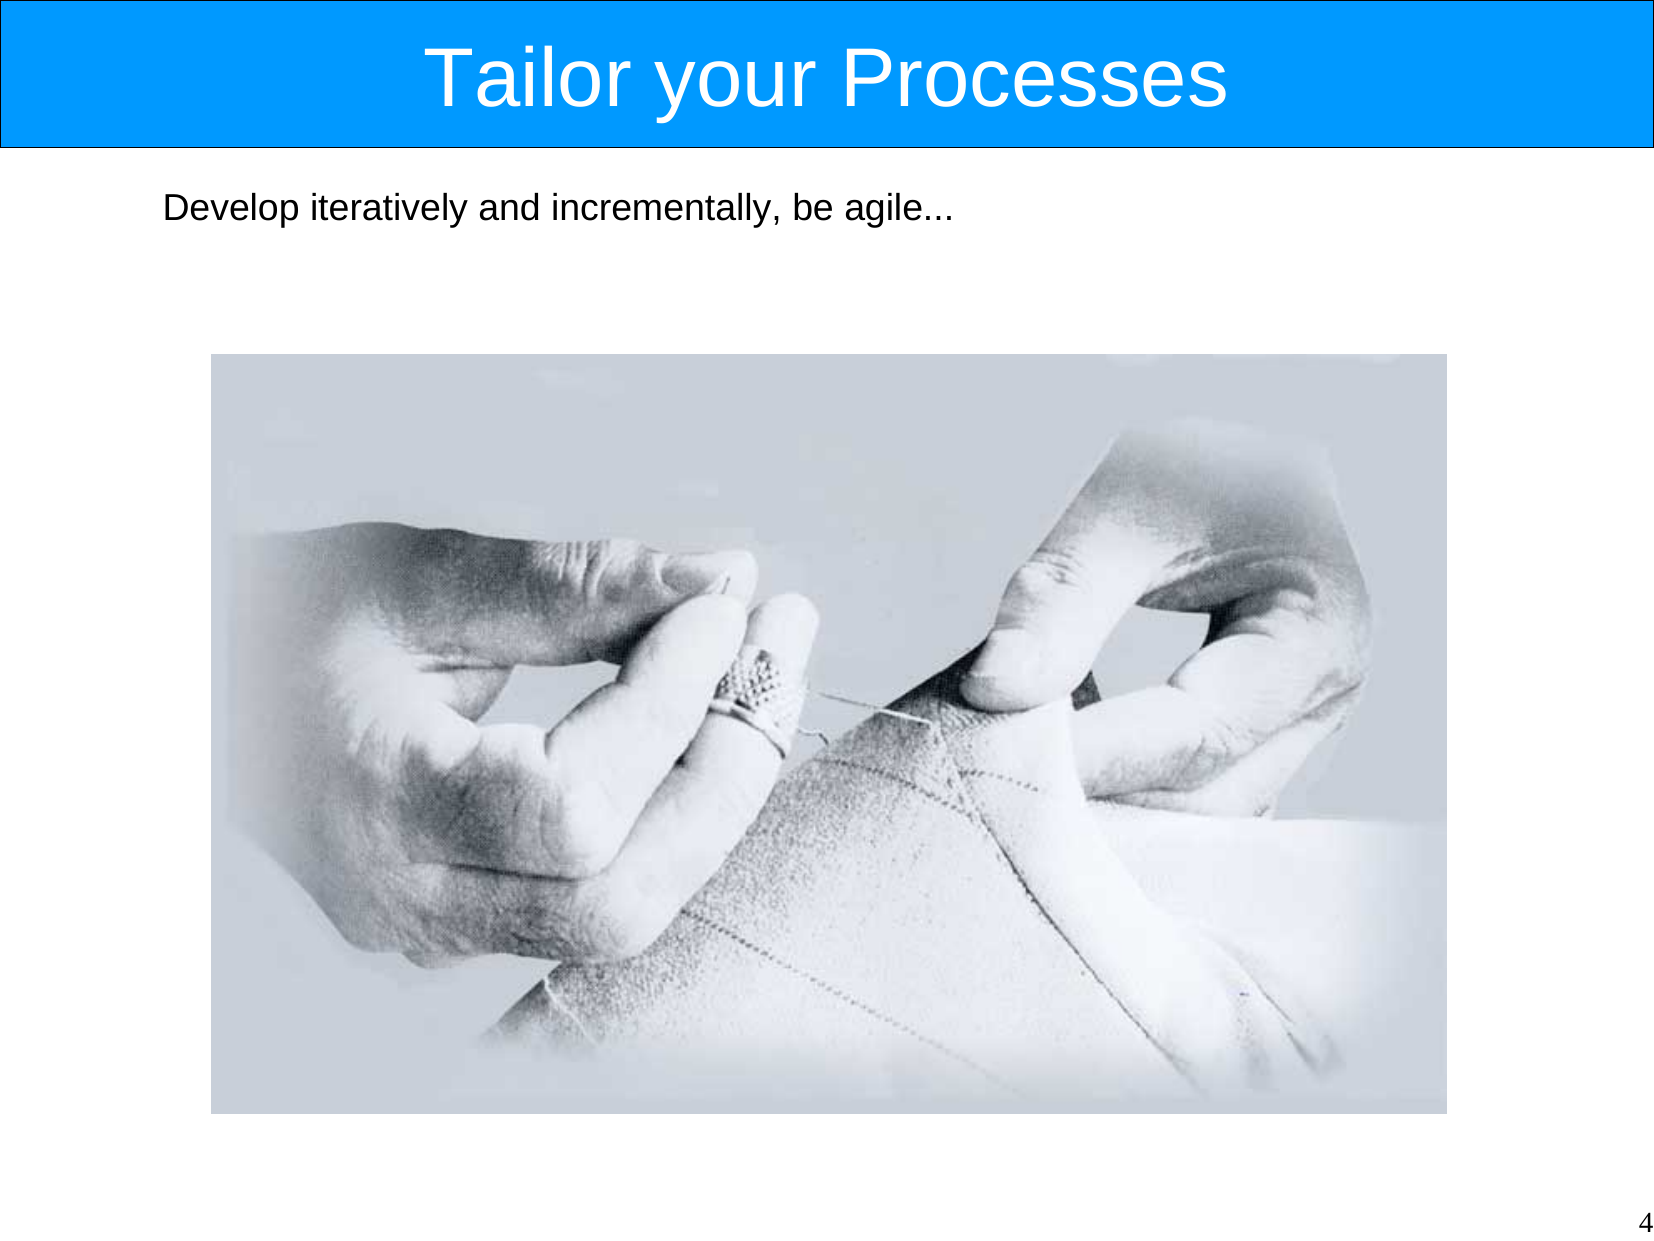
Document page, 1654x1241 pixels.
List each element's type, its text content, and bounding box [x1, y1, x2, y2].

picture [211, 354, 1447, 1115]
text_box Develop iteratively and incrementally, be agile... [147, 179, 969, 237]
title Tailor your Processes [82, 21, 1571, 135]
